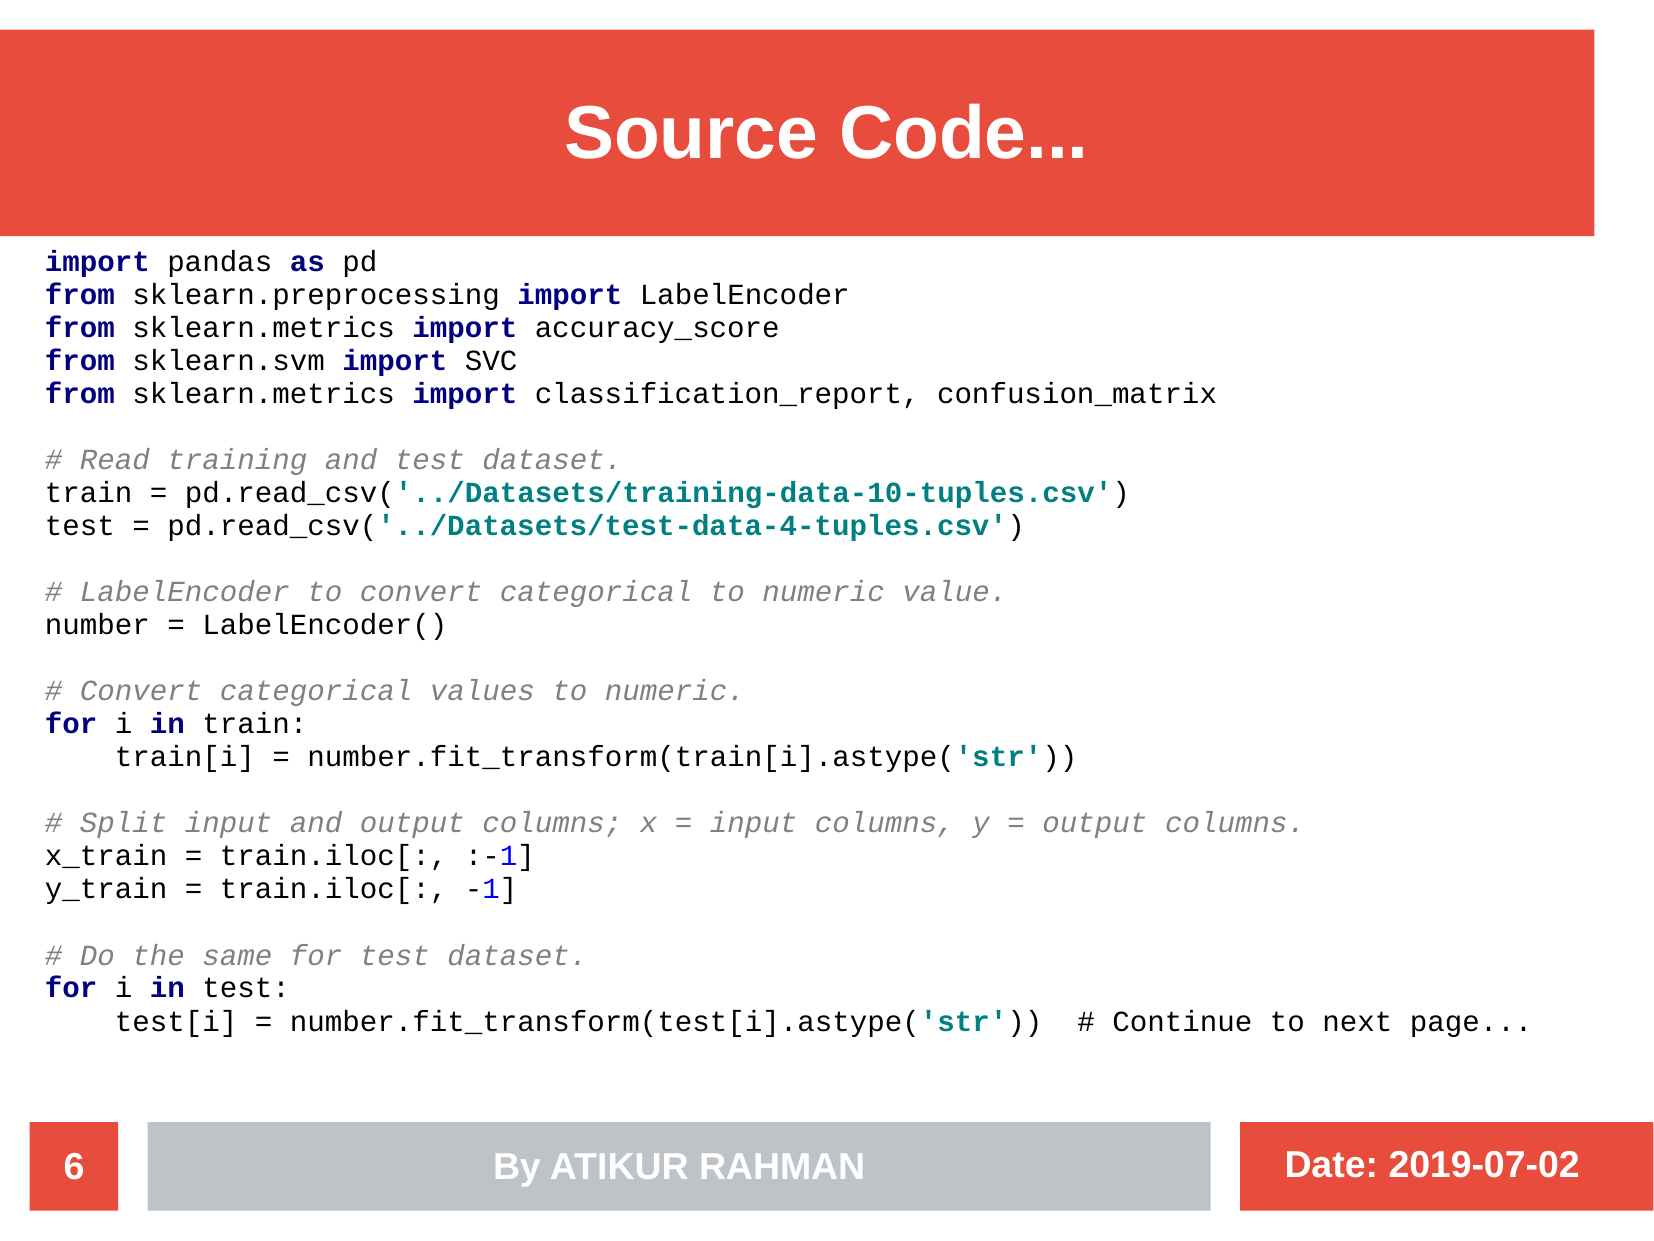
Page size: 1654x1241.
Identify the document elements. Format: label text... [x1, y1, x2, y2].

title Source Code... [266, 59, 1388, 207]
text_box import pandas as pd from sklearn.preprocessing import LabelEncoder from sklearn.metrics import accuracy_score from sklearn.svm import SVC from sklearn.metrics import classification_report, confusion_matrix # Read training and test dataset. train = pd.read_csv('../Datasets/training-data-10-tuples.csv') test = pd.read_csv('../Datasets/test-data-4-tuples.csv') # LabelEncoder to convert categorical to numeric value. number = LabelEncoder() # Convert categorical values to numeric. for i in train: train[i] = number.fit_transform(train[i].astype('str')) # Split input and output columns; x = input columns, y = output columns. x_train = train.iloc[:, :-1] y_train = train.iloc[:, -1] # Do the same for test dataset. for i in test: test[i] = number.fit_transform(test[i].astype('str')) # Continue to next page... [30, 240, 1635, 1094]
